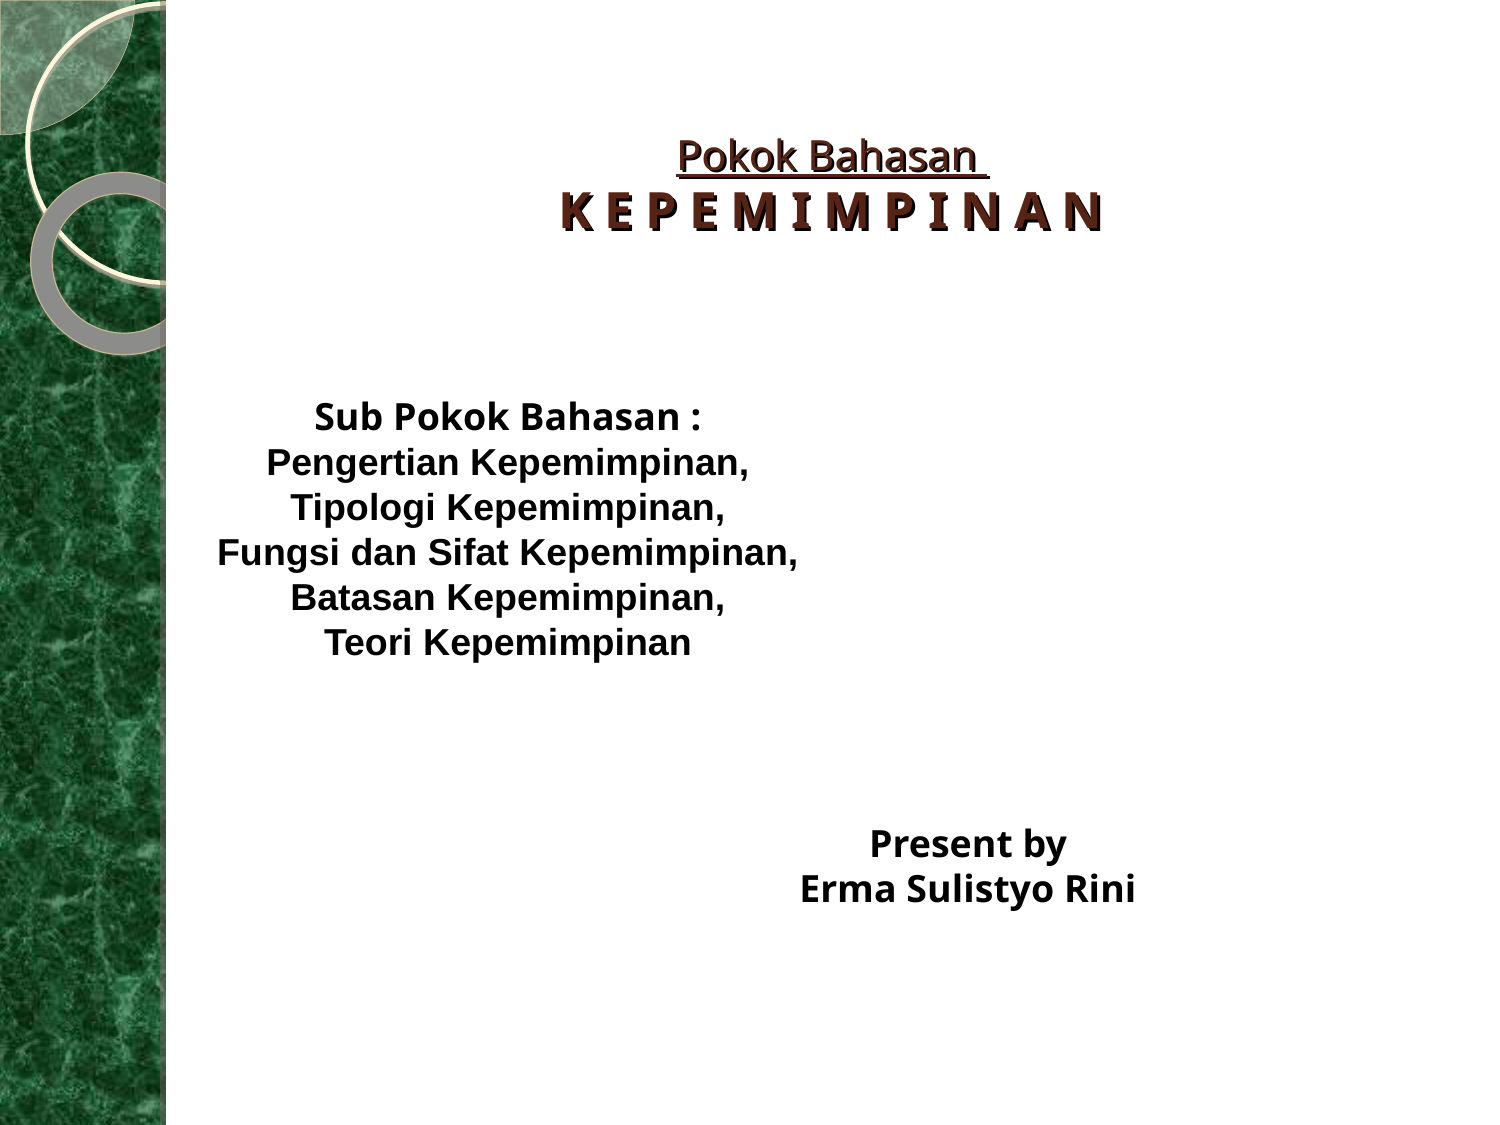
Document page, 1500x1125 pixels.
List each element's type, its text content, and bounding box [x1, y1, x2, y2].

text_box Present by Erma Sulistyo Rini [699, 812, 1247, 919]
title Pokok Bahasan K E P E M I M P I N A N [324, 90, 1339, 278]
text_box Sub Pokok Bahasan : Pengertian Kepemimpinan, Tipologi Kepemimpinan, Fungsi dan Sifat Kepemimpinan, Batasan Kepemimpinan, Teori Kepemimpinan [183, 385, 834, 674]
